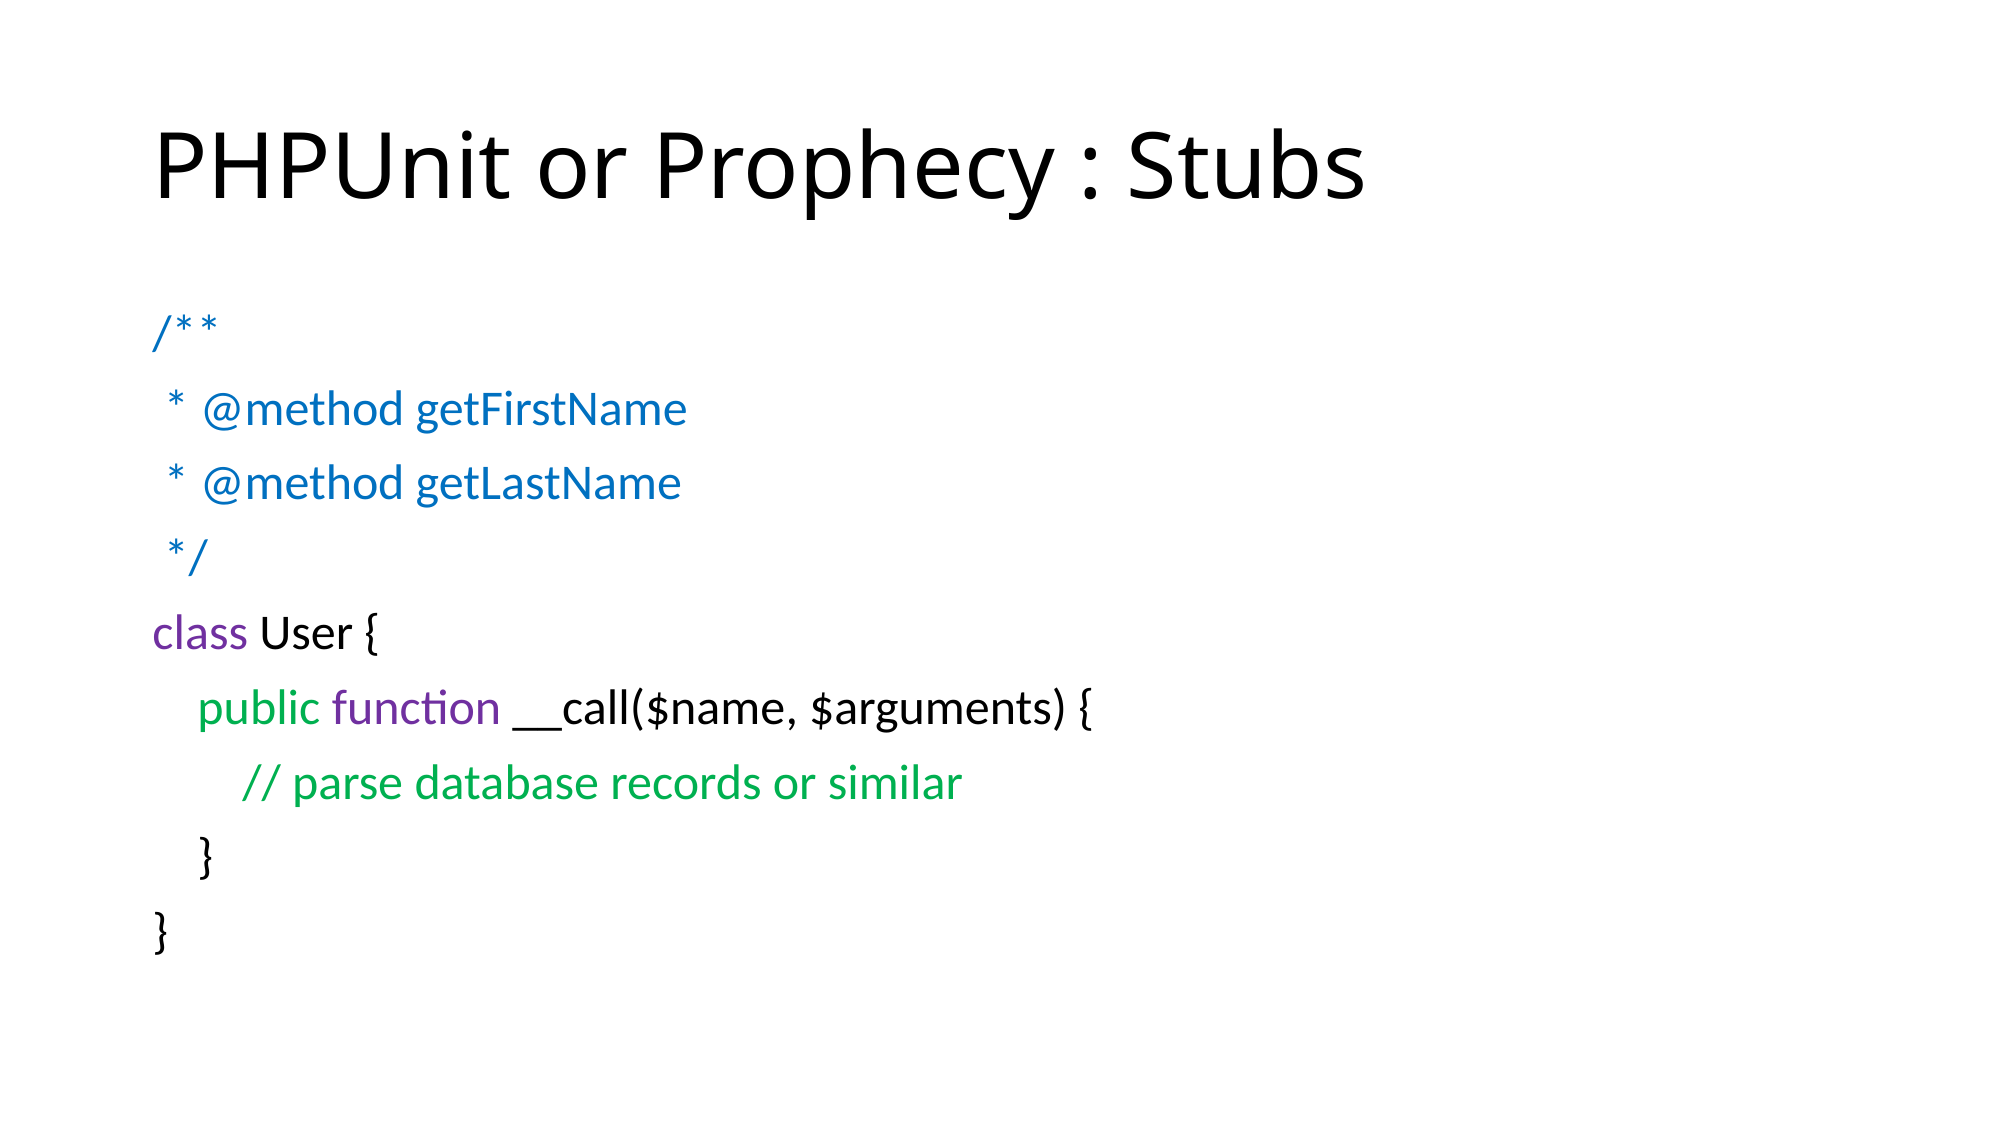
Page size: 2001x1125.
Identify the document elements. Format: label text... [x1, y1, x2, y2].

list /** * @method getFirstName * @method getLastName */ class User { public function __call($name, $arguments) { // parse database records or similar } } [137, 299, 1863, 1014]
title PHPUnit or Prophecy : Stubs [137, 59, 1863, 278]
